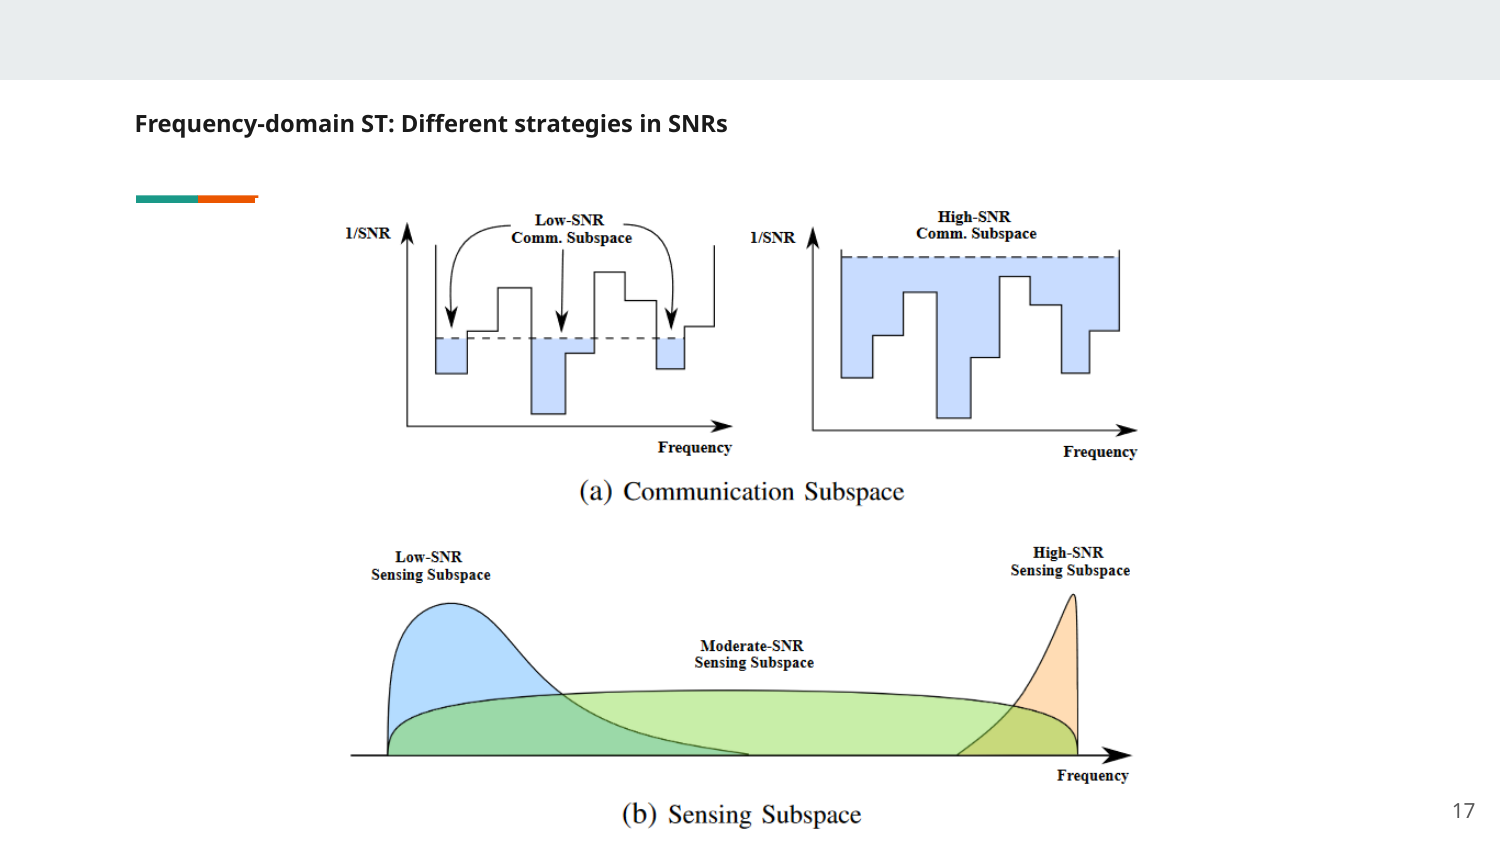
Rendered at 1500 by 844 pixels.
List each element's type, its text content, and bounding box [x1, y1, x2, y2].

title Frequency-domain ST: Different strategies in SNRs [119, 93, 1500, 182]
slide_number <number> [1400, 779, 1491, 844]
picture [255, 198, 1220, 830]
